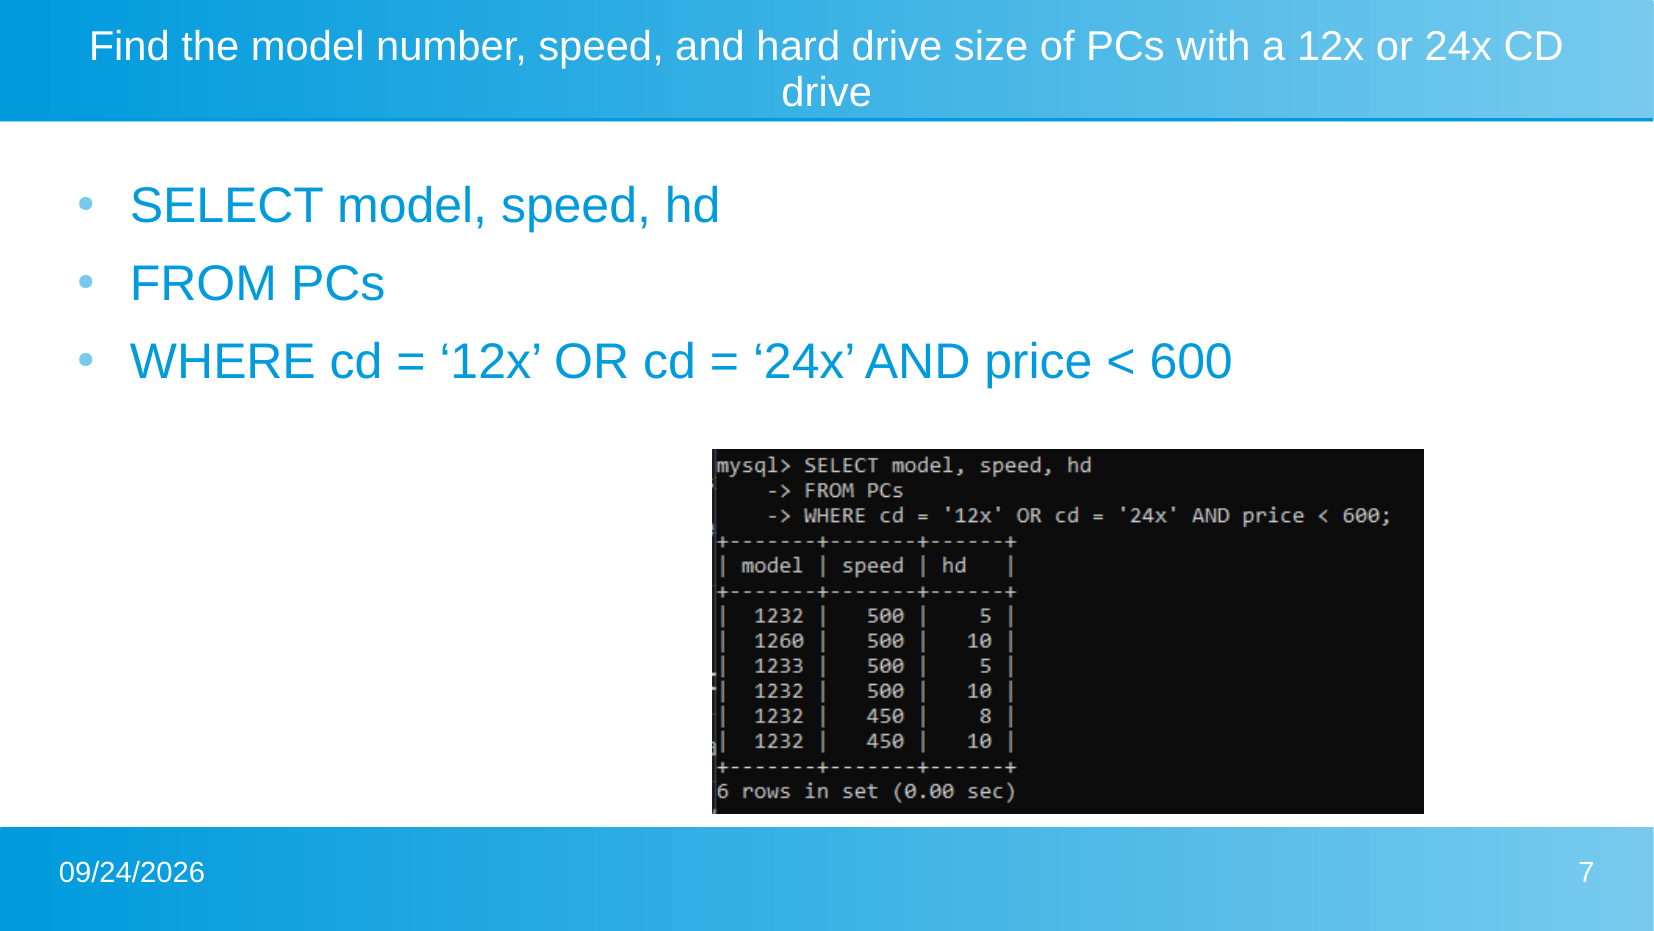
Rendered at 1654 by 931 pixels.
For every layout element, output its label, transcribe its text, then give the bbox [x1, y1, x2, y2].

title Find the model number, speed, and hard drive size of PCs with a 12x or 24x CD drive [59, 22, 1595, 116]
list SELECT model, speed, hd FROM PCs WHERE cd = ‘12x’ OR cd = ‘24x’ AND price < 600 [59, 177, 1595, 768]
picture [712, 449, 1424, 815]
